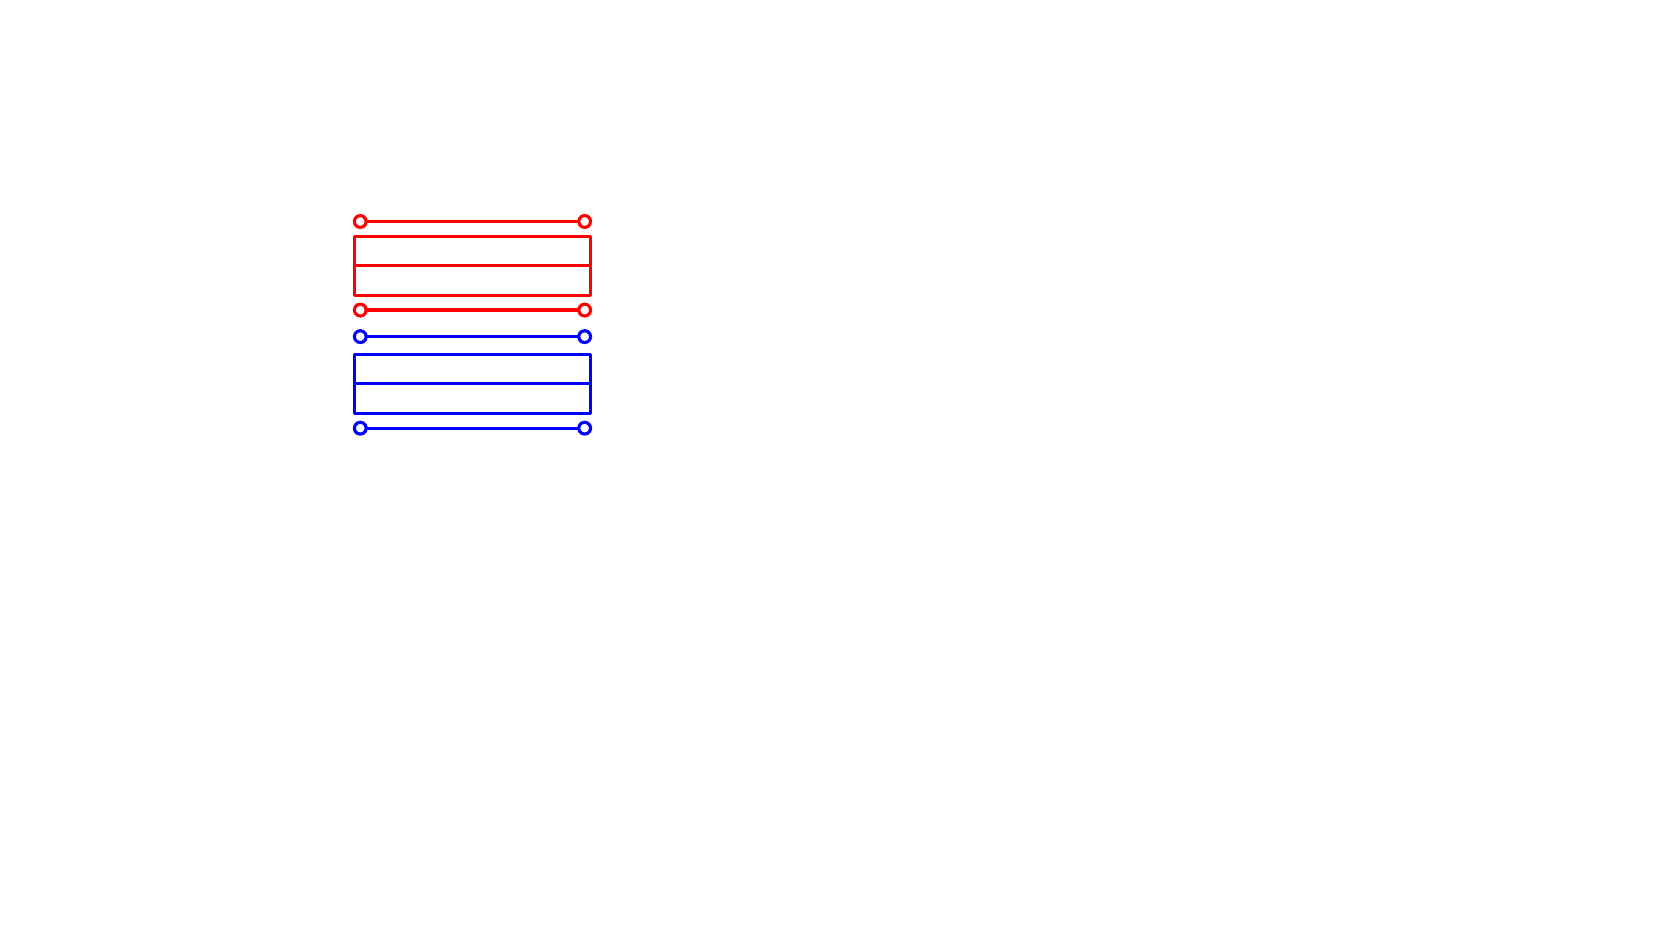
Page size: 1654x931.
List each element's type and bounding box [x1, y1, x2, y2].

text_box [354, 422, 367, 435]
text_box [578, 304, 591, 317]
text_box [354, 304, 367, 317]
text_box [578, 215, 591, 228]
text_box [354, 330, 367, 343]
text_box [354, 354, 591, 414]
text_box [578, 330, 591, 343]
text_box [354, 215, 367, 228]
text_box [354, 236, 591, 296]
text_box [578, 422, 591, 435]
